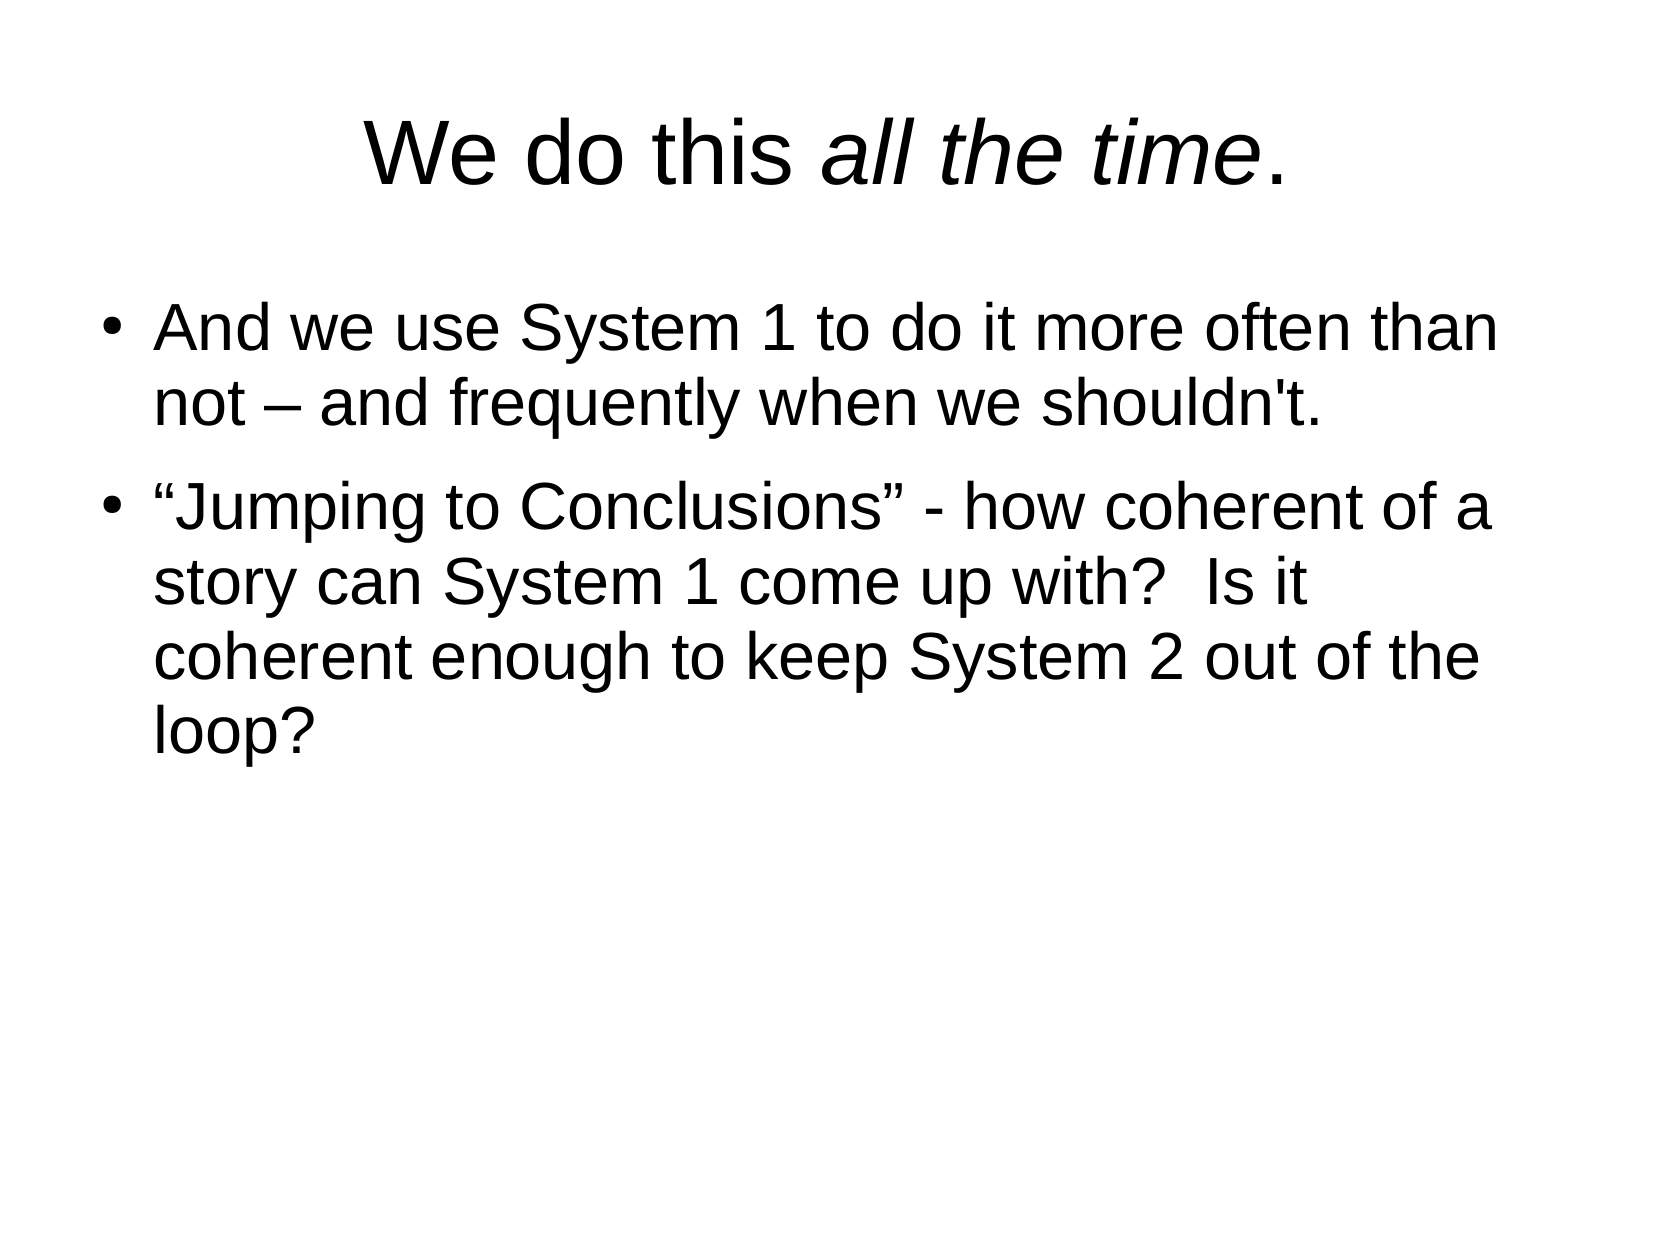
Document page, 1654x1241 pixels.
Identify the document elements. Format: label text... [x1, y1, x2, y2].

list And we use System 1 to do it more often than not – and frequently when we shouldn't. “Jumping to Conclusions” - how coherent of a story can System 1 come up with? Is it coherent enough to keep System 2 out of the loop? [82, 290, 1571, 1010]
title We do this all the time. [82, 49, 1571, 257]
